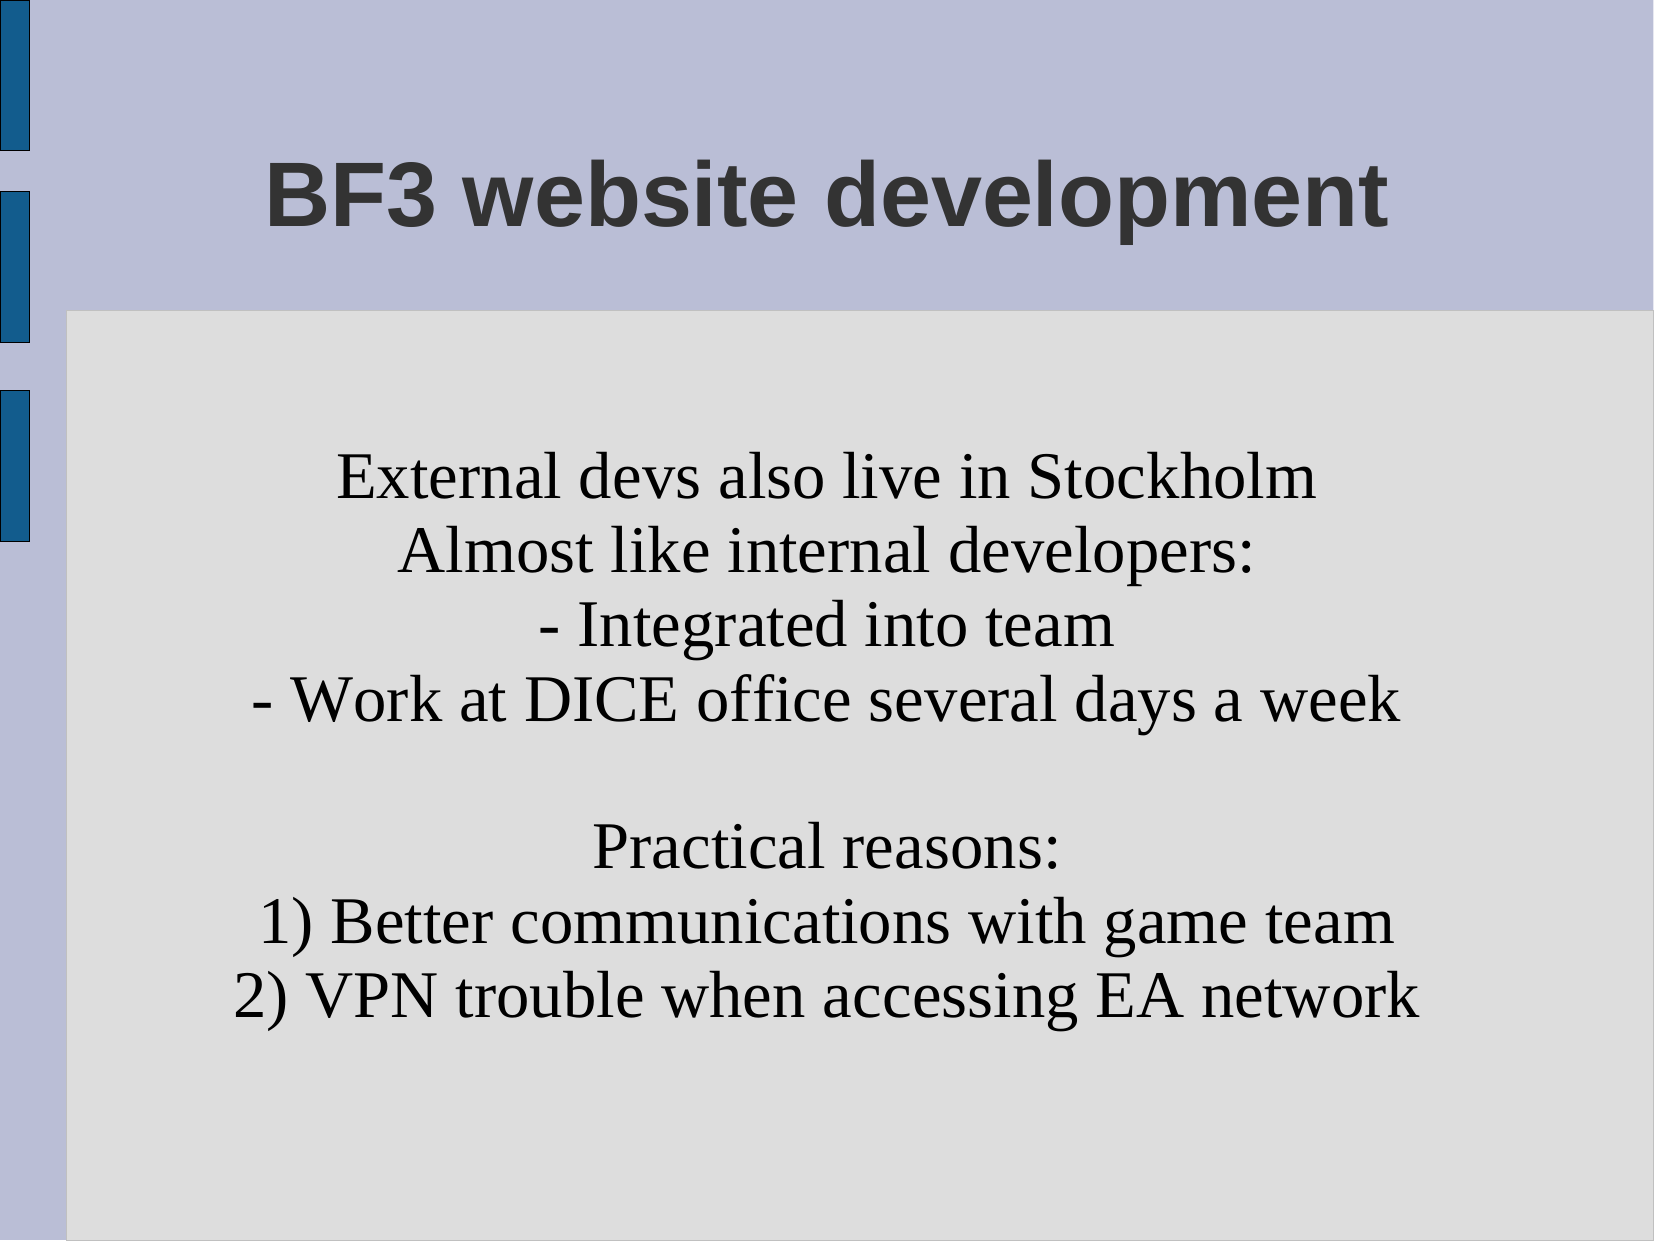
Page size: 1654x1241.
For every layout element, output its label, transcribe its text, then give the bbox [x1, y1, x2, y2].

title BF3 website development [121, 91, 1534, 299]
subtitle External devs also live in Stockholm Almost like internal developers: - Integrated into team - Work at DICE office several days a week Practical reasons: 1) Better communications with game team 2) VPN trouble when accessing EA network [121, 344, 1534, 1127]
